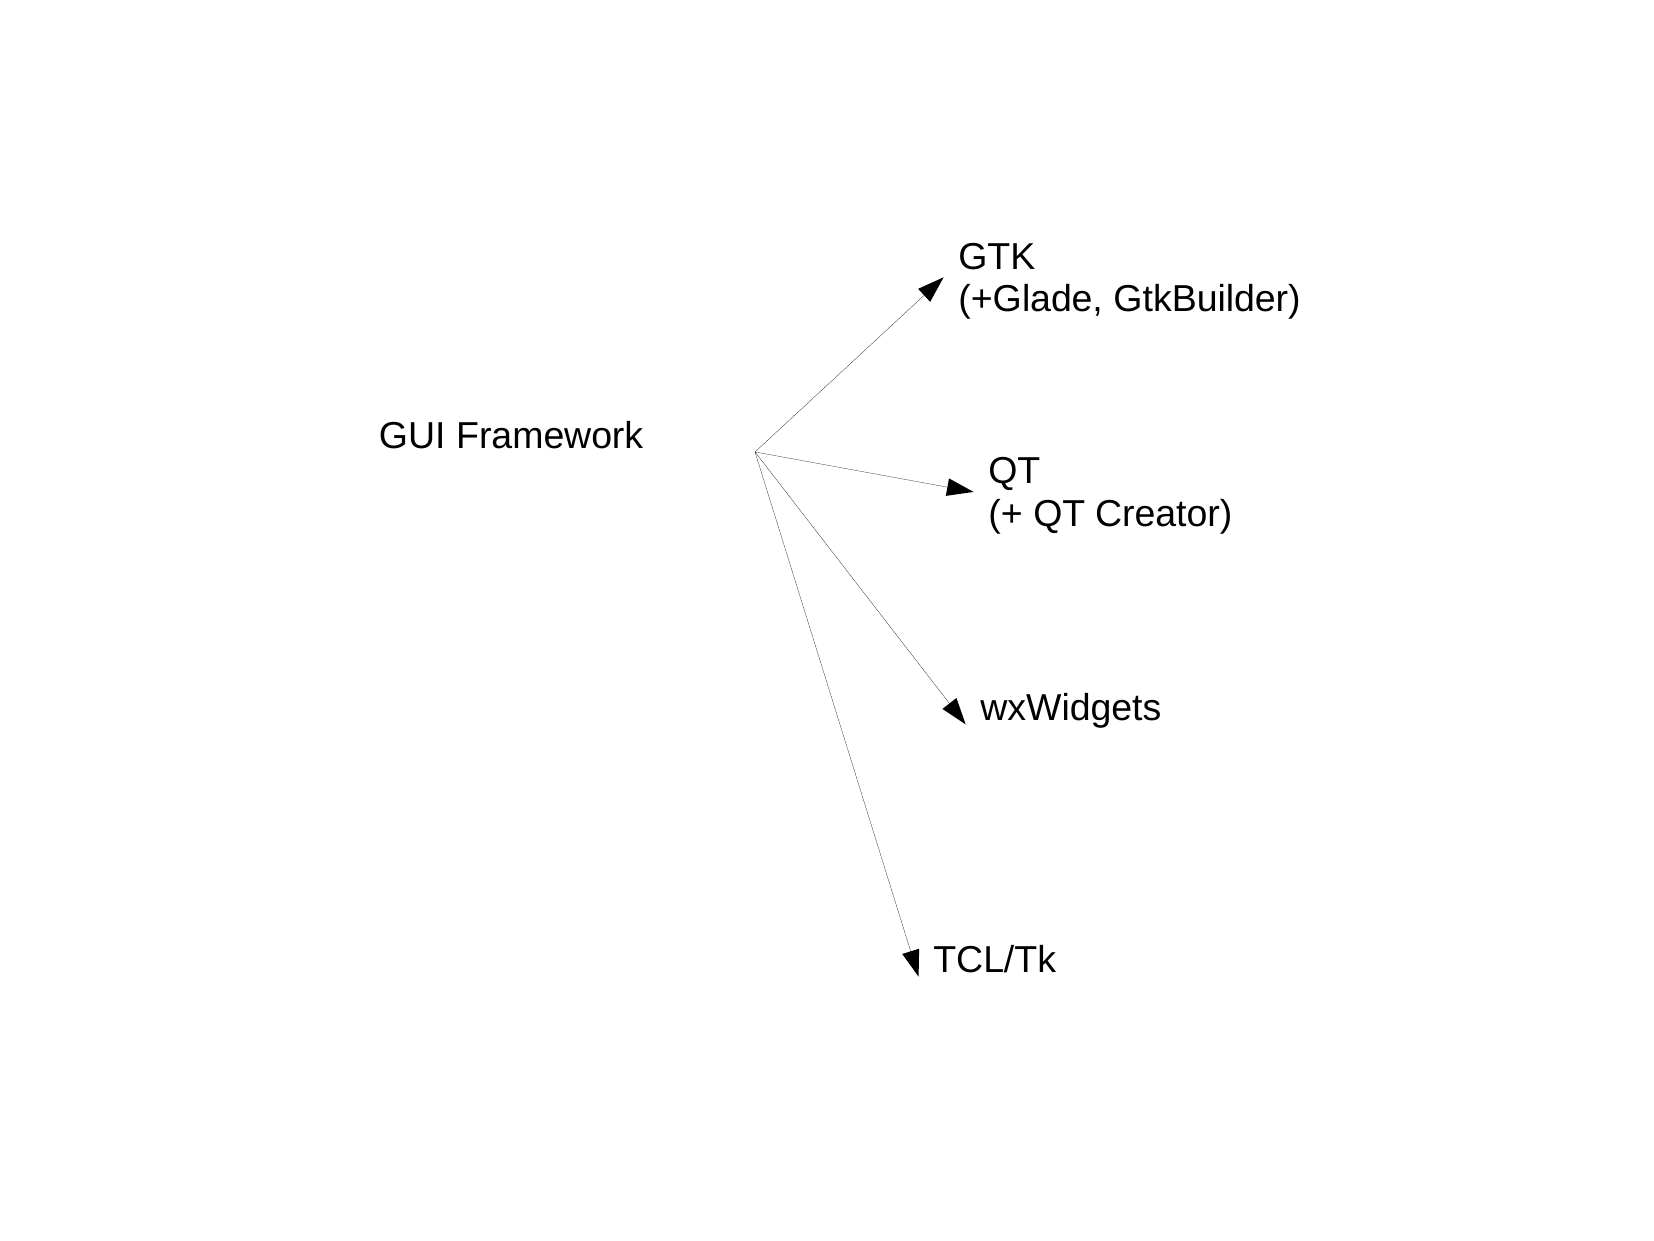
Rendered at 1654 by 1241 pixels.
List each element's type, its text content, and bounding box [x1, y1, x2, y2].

text_box TCL/Tk [918, 931, 1123, 1022]
text_box GTK (+Glade, GtkBuilder) [943, 227, 1316, 327]
text_box wxWidgets [965, 679, 1246, 770]
text_box GUI Framework [364, 406, 756, 498]
text_box QT (+ QT Creator) [973, 442, 1248, 542]
